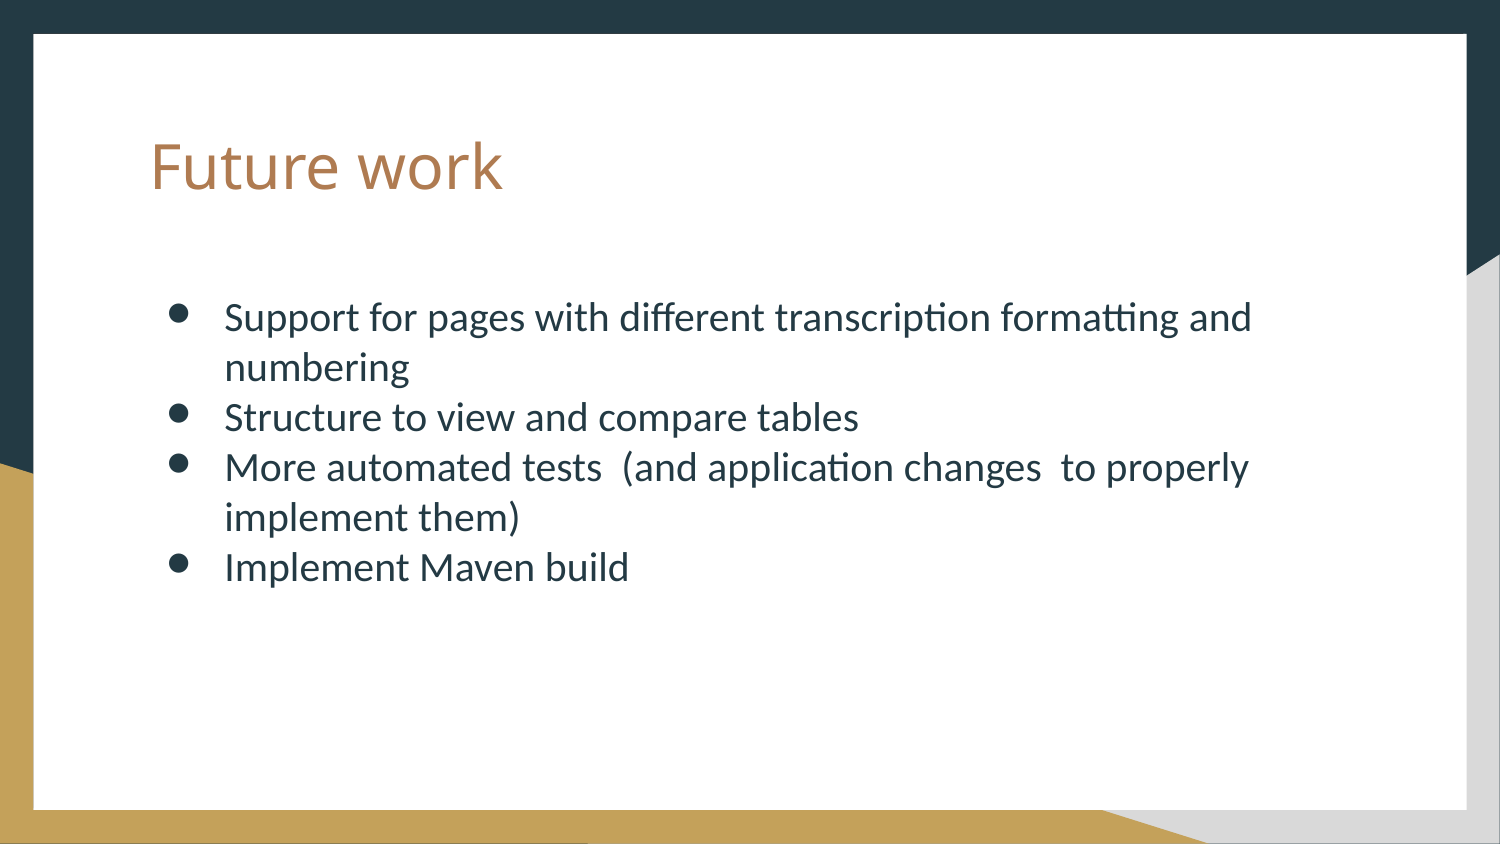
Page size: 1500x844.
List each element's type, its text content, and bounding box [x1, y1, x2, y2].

list Support for pages with different transcription formatting and numbering Structure to view and compare tables More automated tests (and application changes to properly implement them) Implement Maven build [134, 274, 1366, 729]
title Future work [134, 111, 1366, 269]
